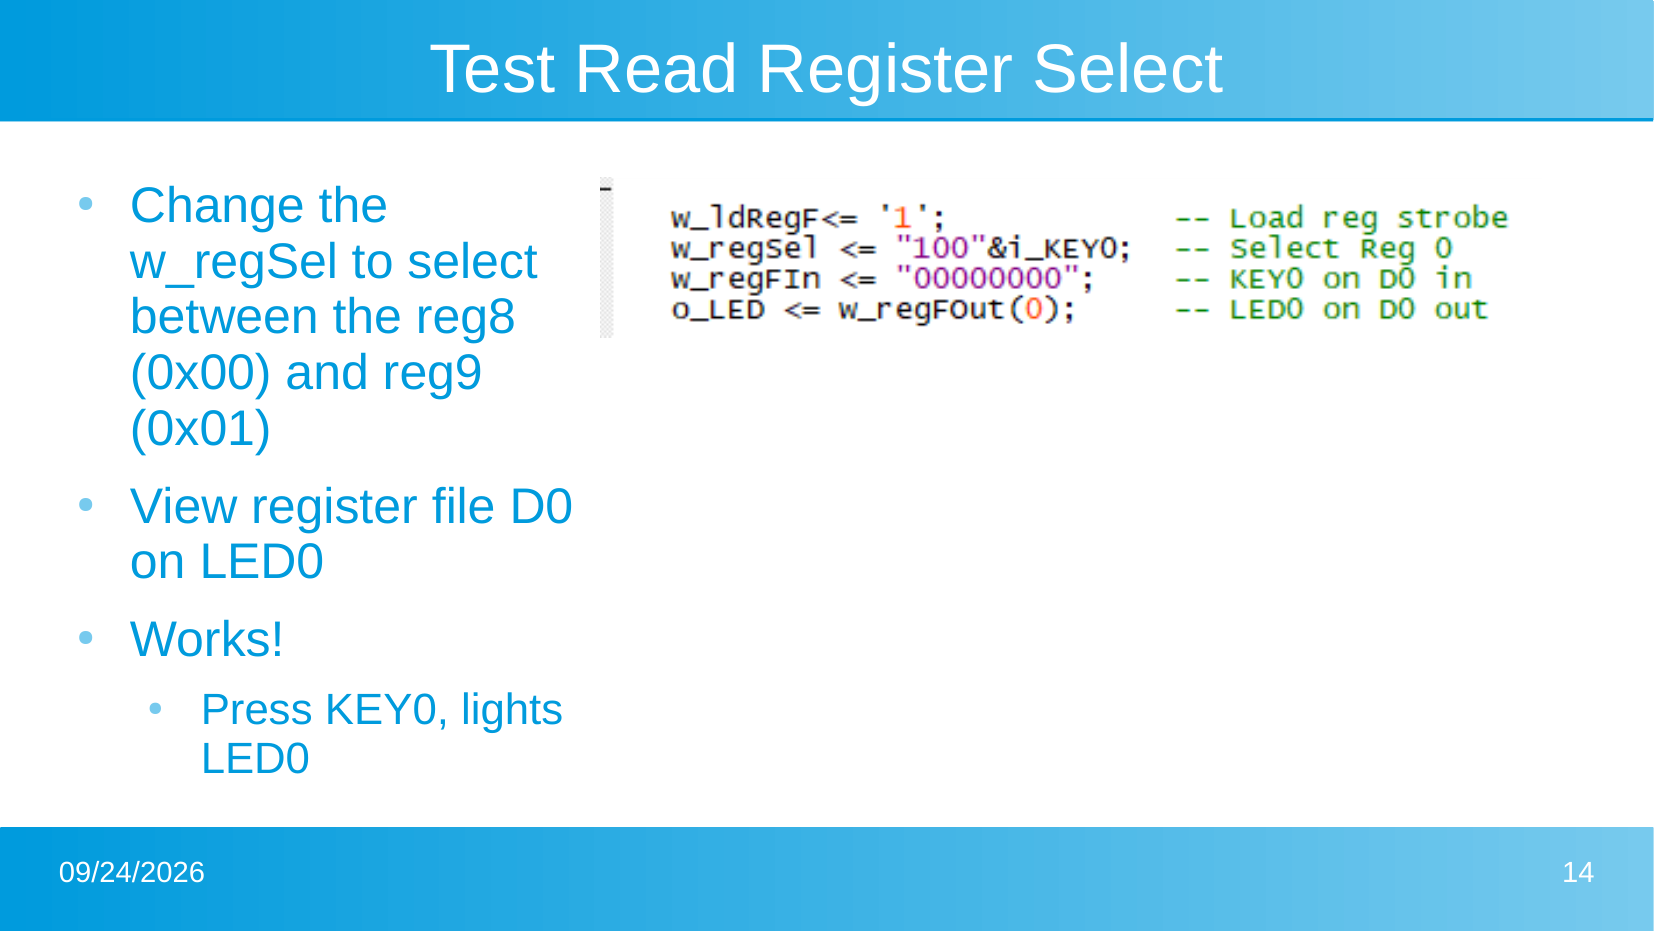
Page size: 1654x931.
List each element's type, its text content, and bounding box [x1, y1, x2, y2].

list Change the w_regSel to select between the reg8 (0x00) and reg9 (0x01) View register file D0 on LED0 Works! Press KEY0, lights LED0 [59, 177, 601, 768]
picture [600, 177, 1542, 338]
title Test Read Register Select [59, 29, 1595, 108]
